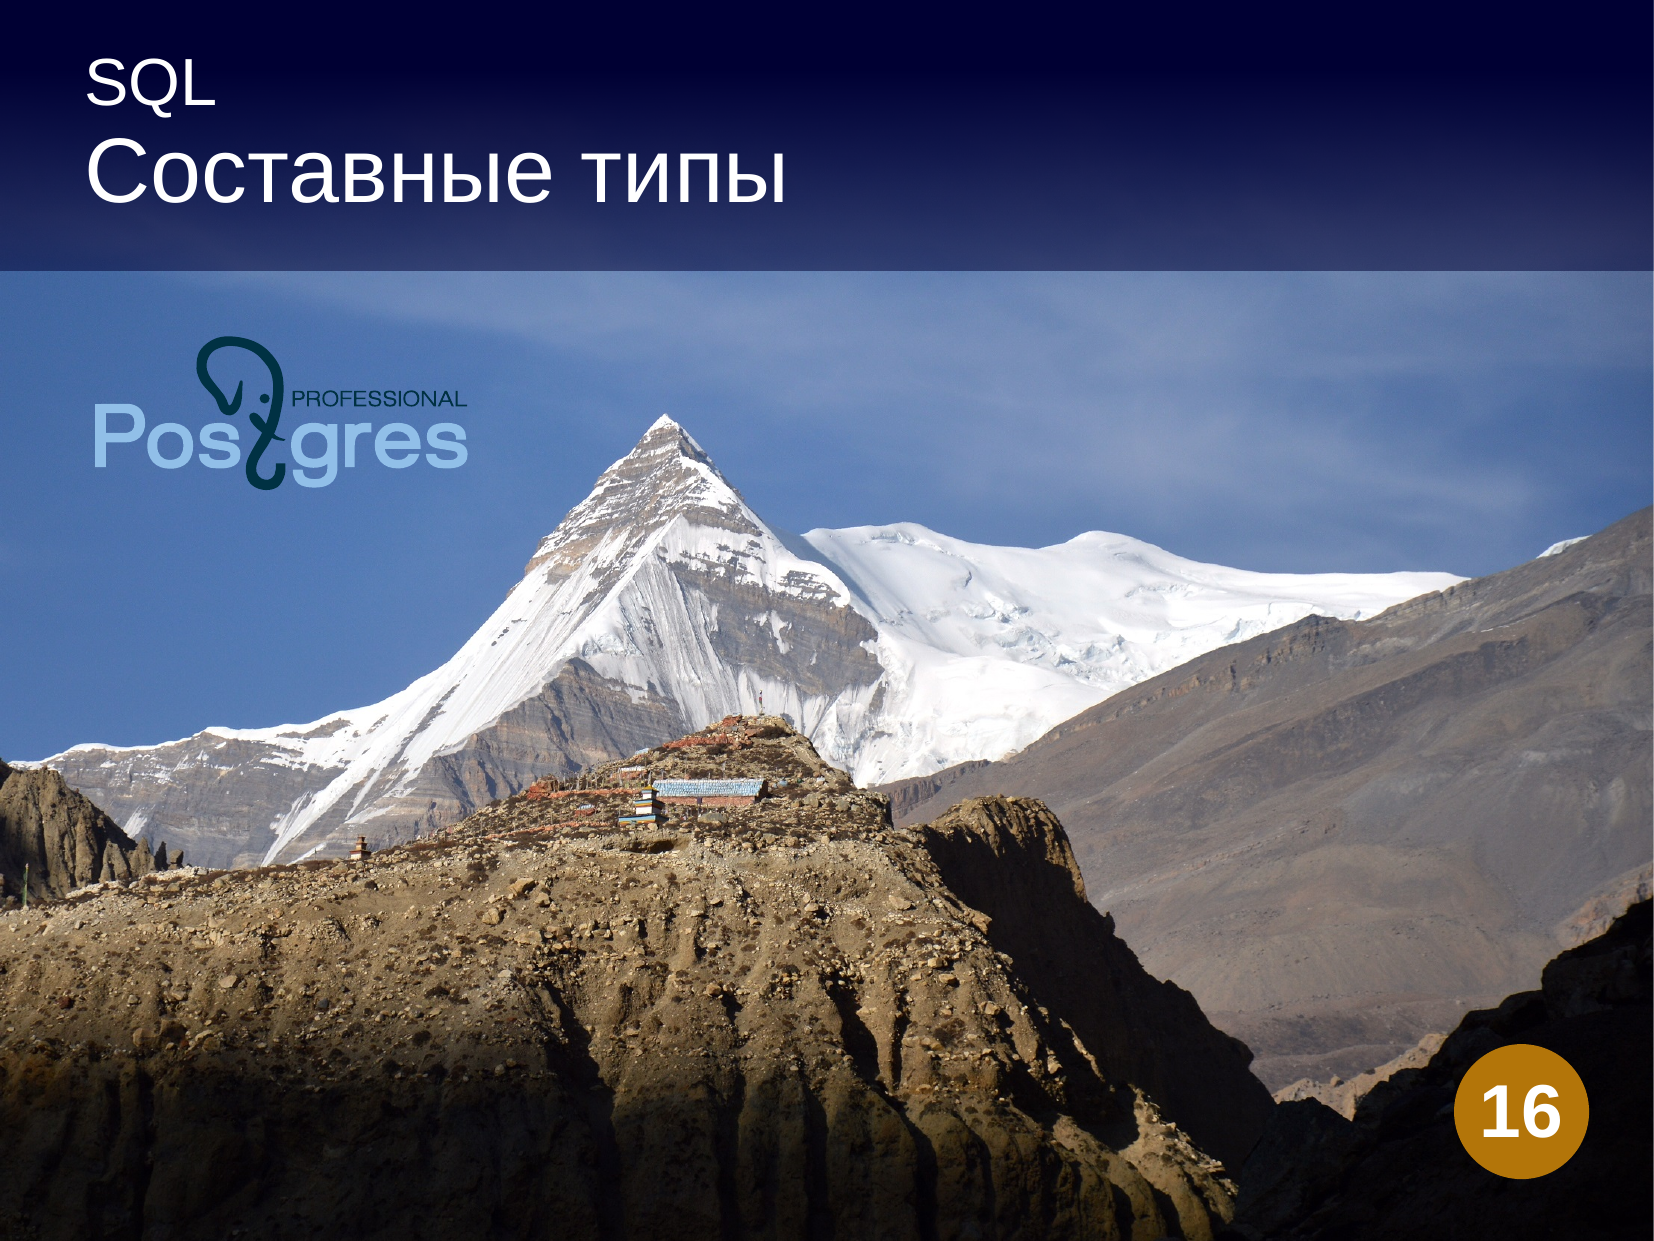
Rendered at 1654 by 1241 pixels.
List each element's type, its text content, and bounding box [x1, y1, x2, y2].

title SQL Составные типы [84, 44, 1636, 251]
picture [0, 271, 1654, 1241]
text_box 16 [1454, 1044, 1590, 1180]
